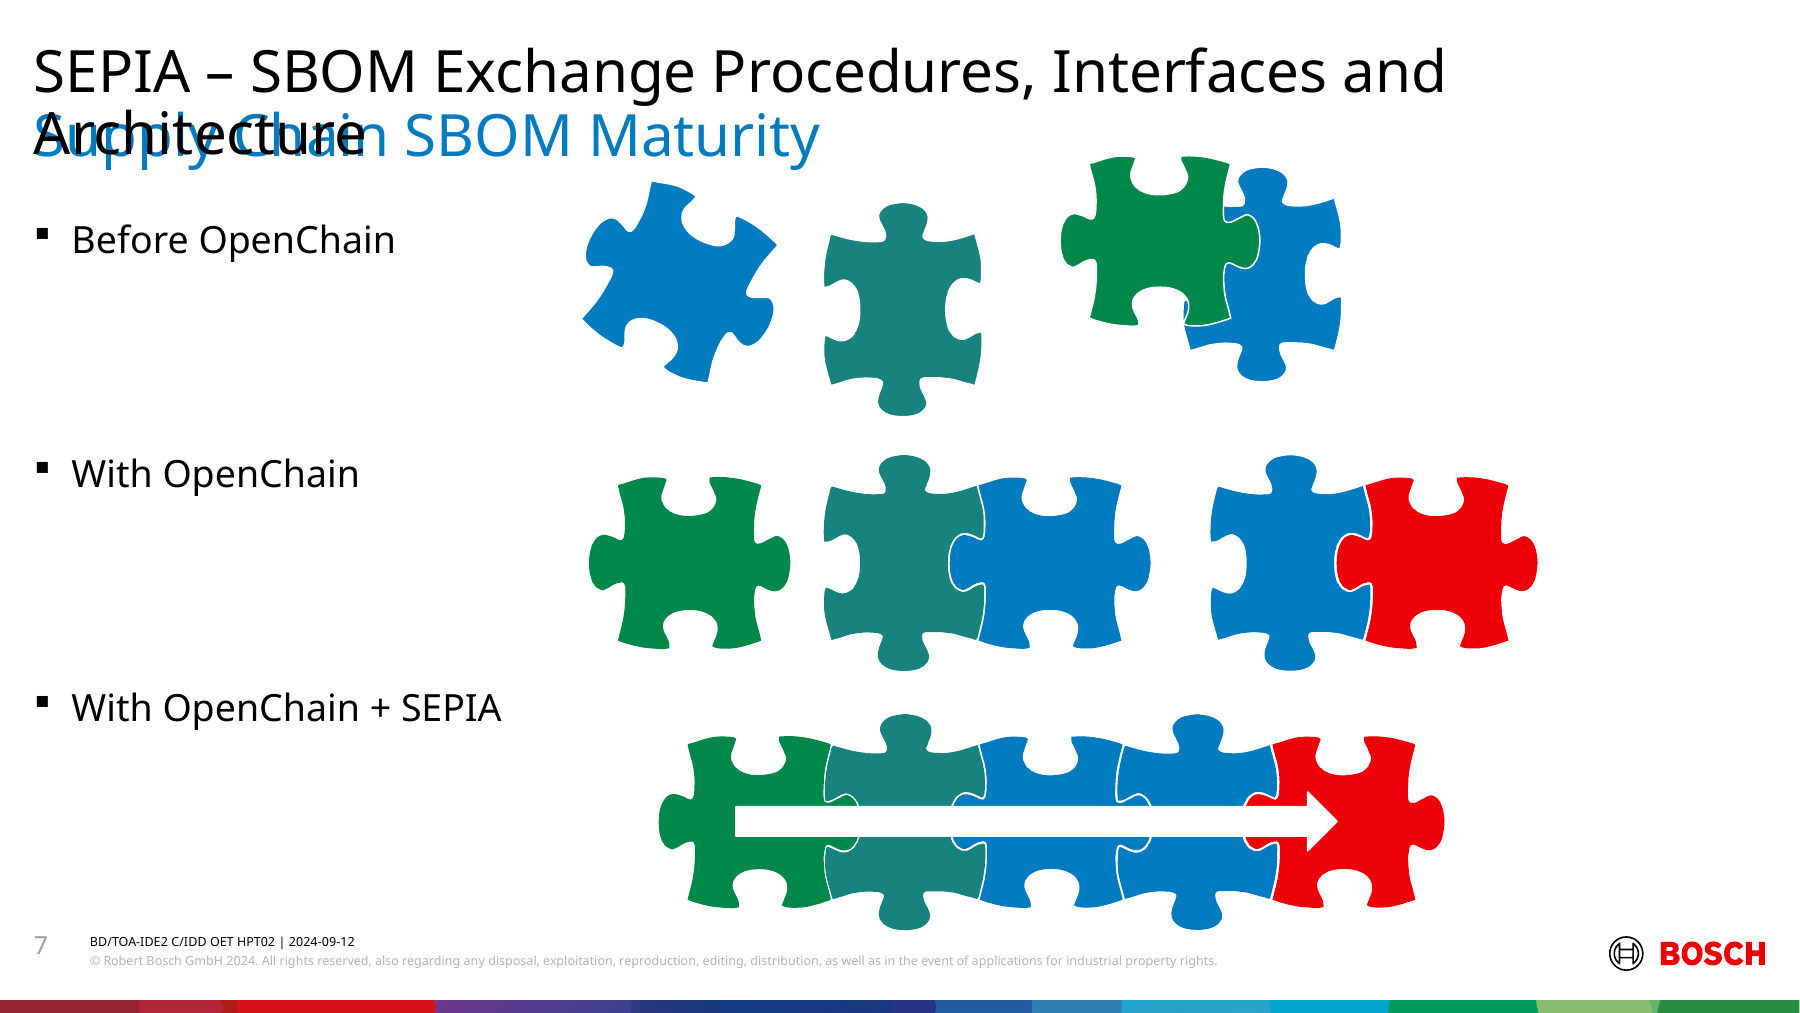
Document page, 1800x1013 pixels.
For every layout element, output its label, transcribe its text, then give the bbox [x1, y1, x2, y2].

text_box [950, 477, 1151, 649]
text_box [659, 714, 1444, 930]
picture [0, 1000, 1270, 1013]
text_box [1210, 455, 1370, 671]
list Before OpenChain With OpenChain With OpenChain + SEPIA [33, 212, 1766, 909]
text_box [1060, 155, 1342, 382]
list Before OpenChain With OpenChain With OpenChain + SEPIA [923, 837, 1176, 909]
list SEPIA – SBOM Exchange Procedures, Interfaces and Architecture [33, 42, 1766, 107]
text_box [589, 477, 790, 649]
text_box [581, 180, 778, 383]
text_box [1337, 477, 1538, 649]
picture [1388, 1000, 1800, 1013]
text_box [823, 202, 983, 417]
slide_number <number> [33, 929, 81, 997]
title Supply Chain SBOM Maturity [33, 107, 1766, 171]
text_box [824, 455, 984, 671]
